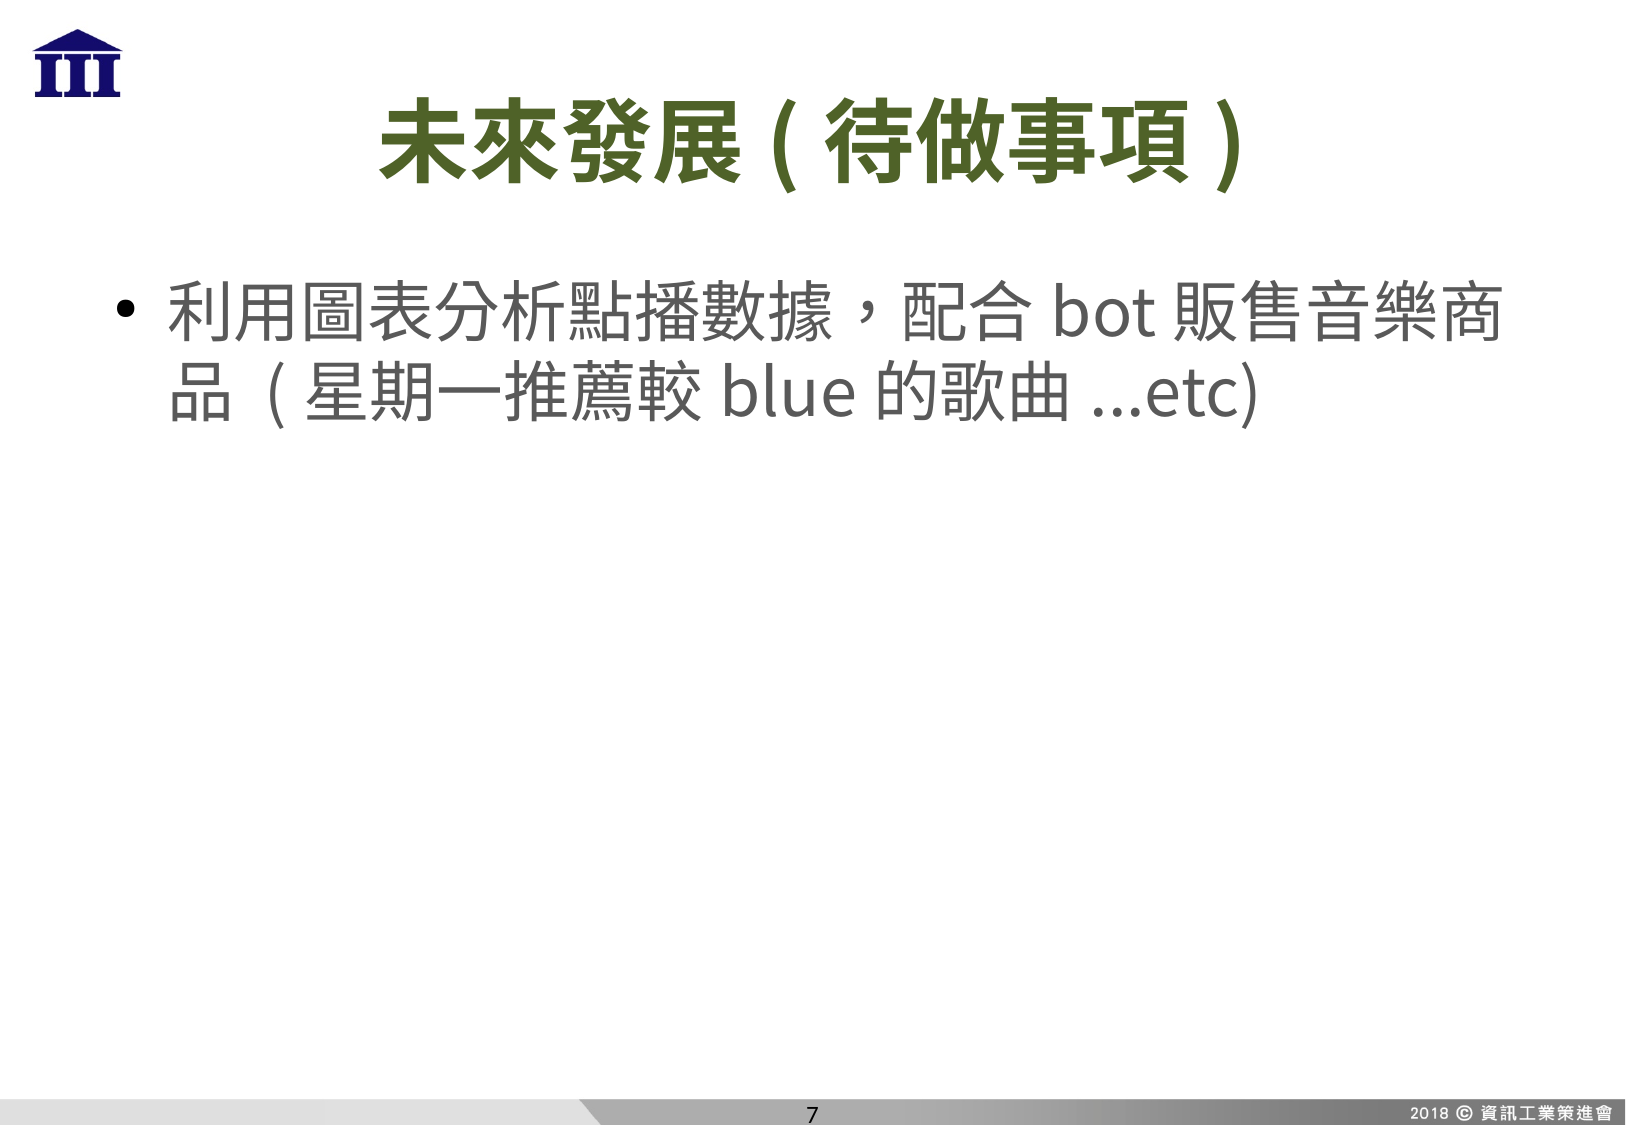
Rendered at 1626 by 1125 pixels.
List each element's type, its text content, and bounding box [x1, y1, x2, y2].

slide_number <編號> [622, 1105, 1003, 1121]
list 利用圖表分析點播數據，配合bot販售音樂商品 (星期一推薦較blue的歌曲...etc) [81, 262, 1544, 1005]
picture [0, 0, 1626, 1125]
title 未來發展(待做事項) [81, 45, 1544, 233]
